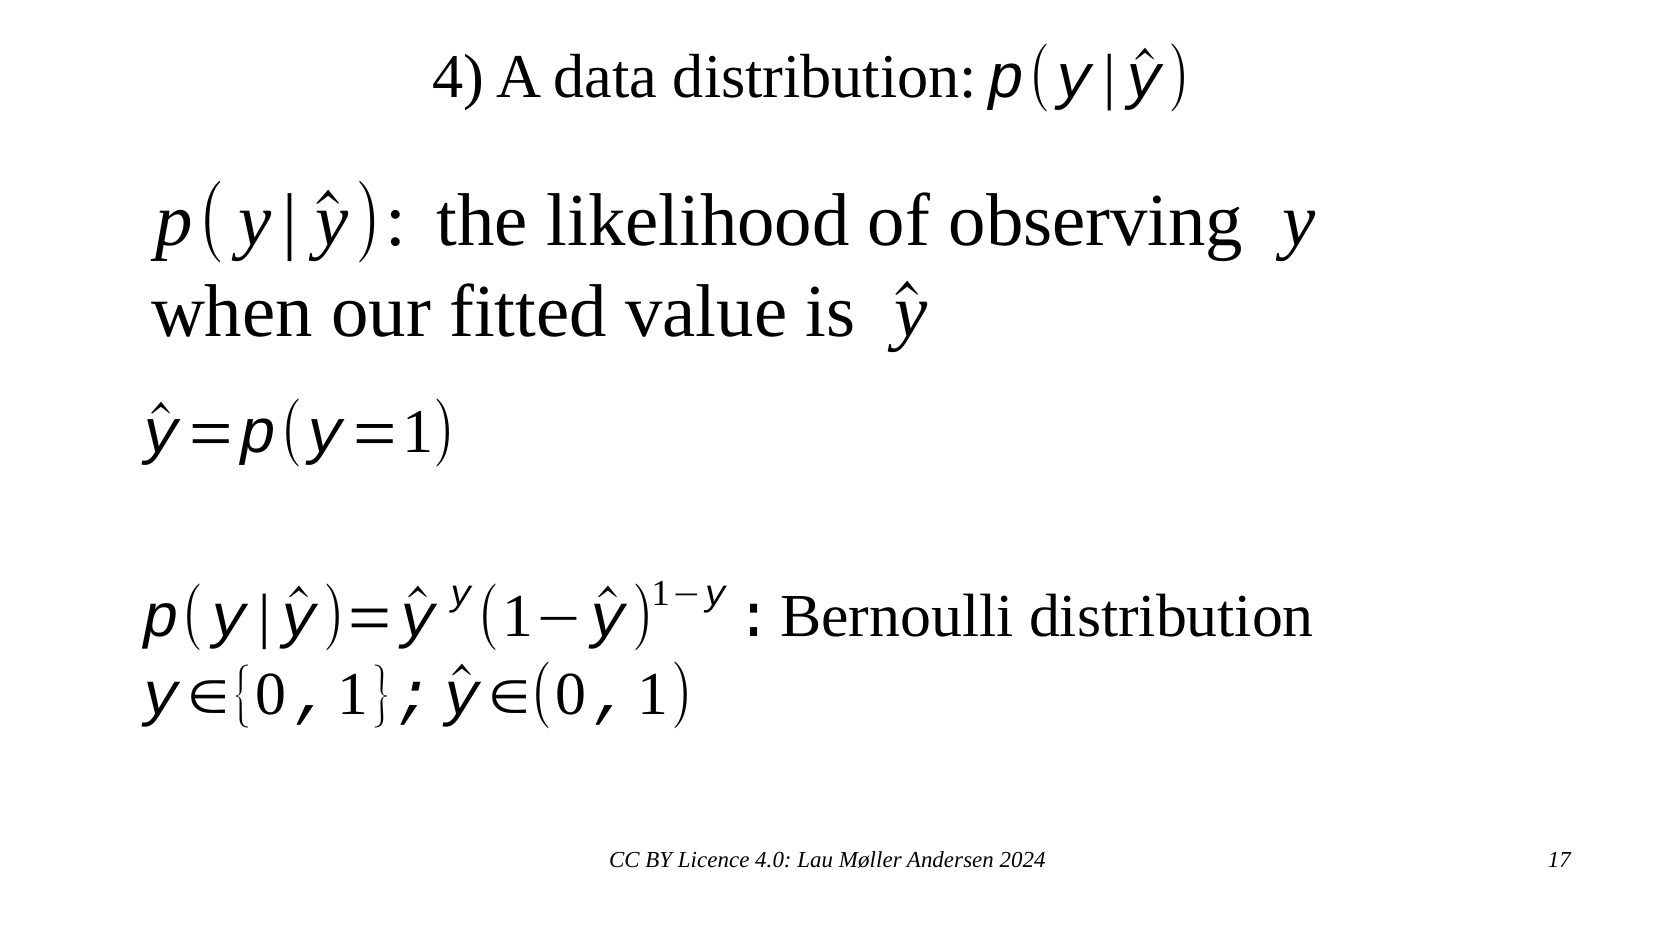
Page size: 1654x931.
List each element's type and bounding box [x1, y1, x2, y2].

chart [132, 573, 1323, 733]
chart [133, 395, 461, 472]
chart [141, 41, 1326, 354]
